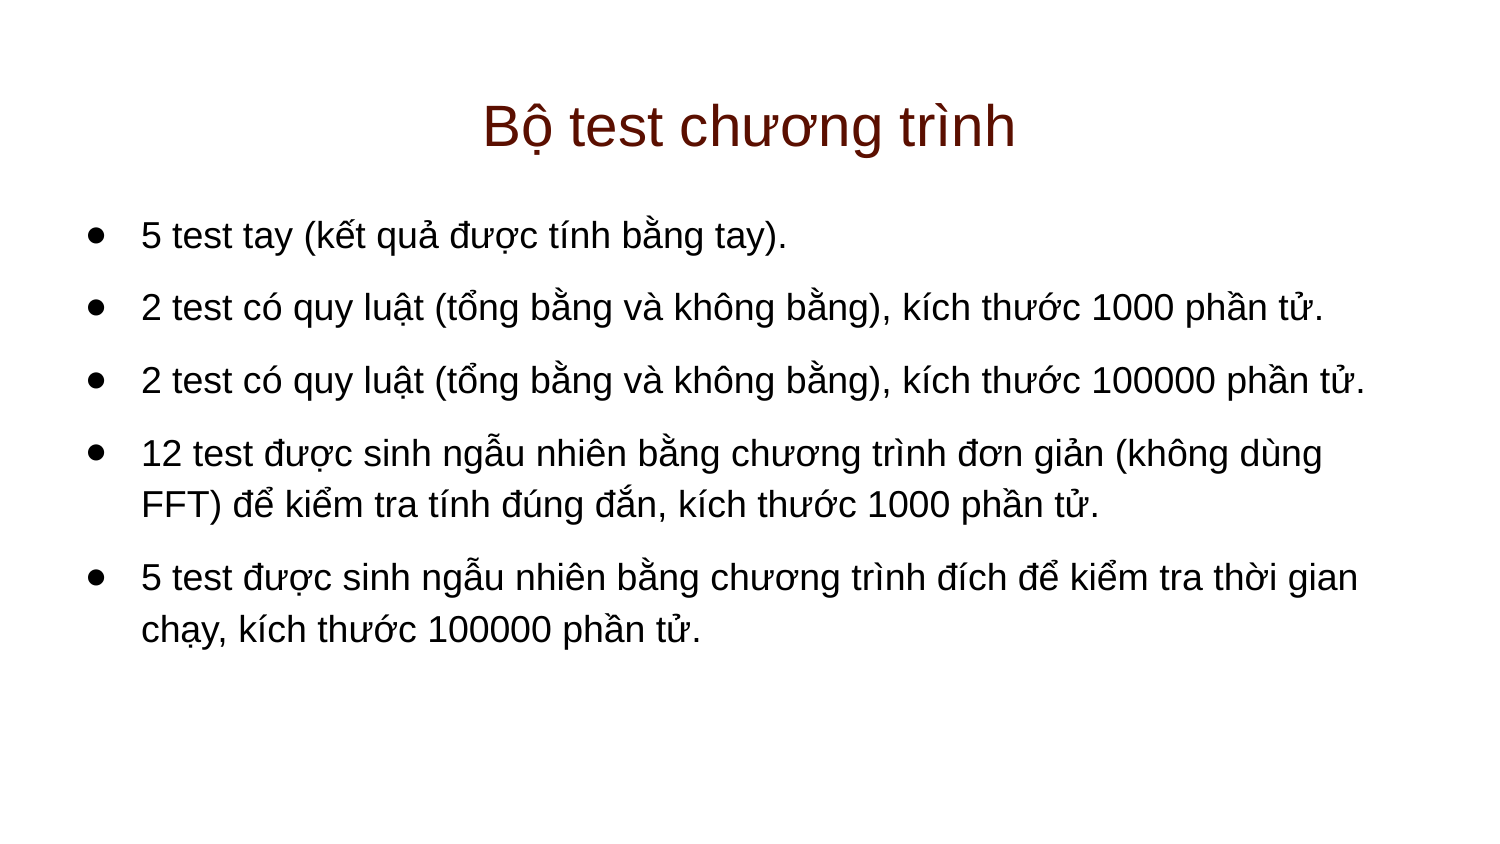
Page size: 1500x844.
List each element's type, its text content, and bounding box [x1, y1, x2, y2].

list 5 test tay (kết quả được tính bằng tay). 2 test có quy luật (tổng bằng và không bằng), kích thước 1000 phần tử. 2 test có quy luật (tổng bằng và không bằng), kích thước 100000 phần tử. 12 test được sinh ngẫu nhiên bằng chương trình đơn giản (không dùng FFT) để kiểm tra tính đúng đắn, kích thước 1000 phần tử. 5 test được sinh ngẫu nhiên bằng chương trình đích để kiểm tra thời gian chạy, kích thước 100000 phần tử. [51, 189, 1449, 750]
title Bộ test chương trình [51, 72, 1449, 167]
